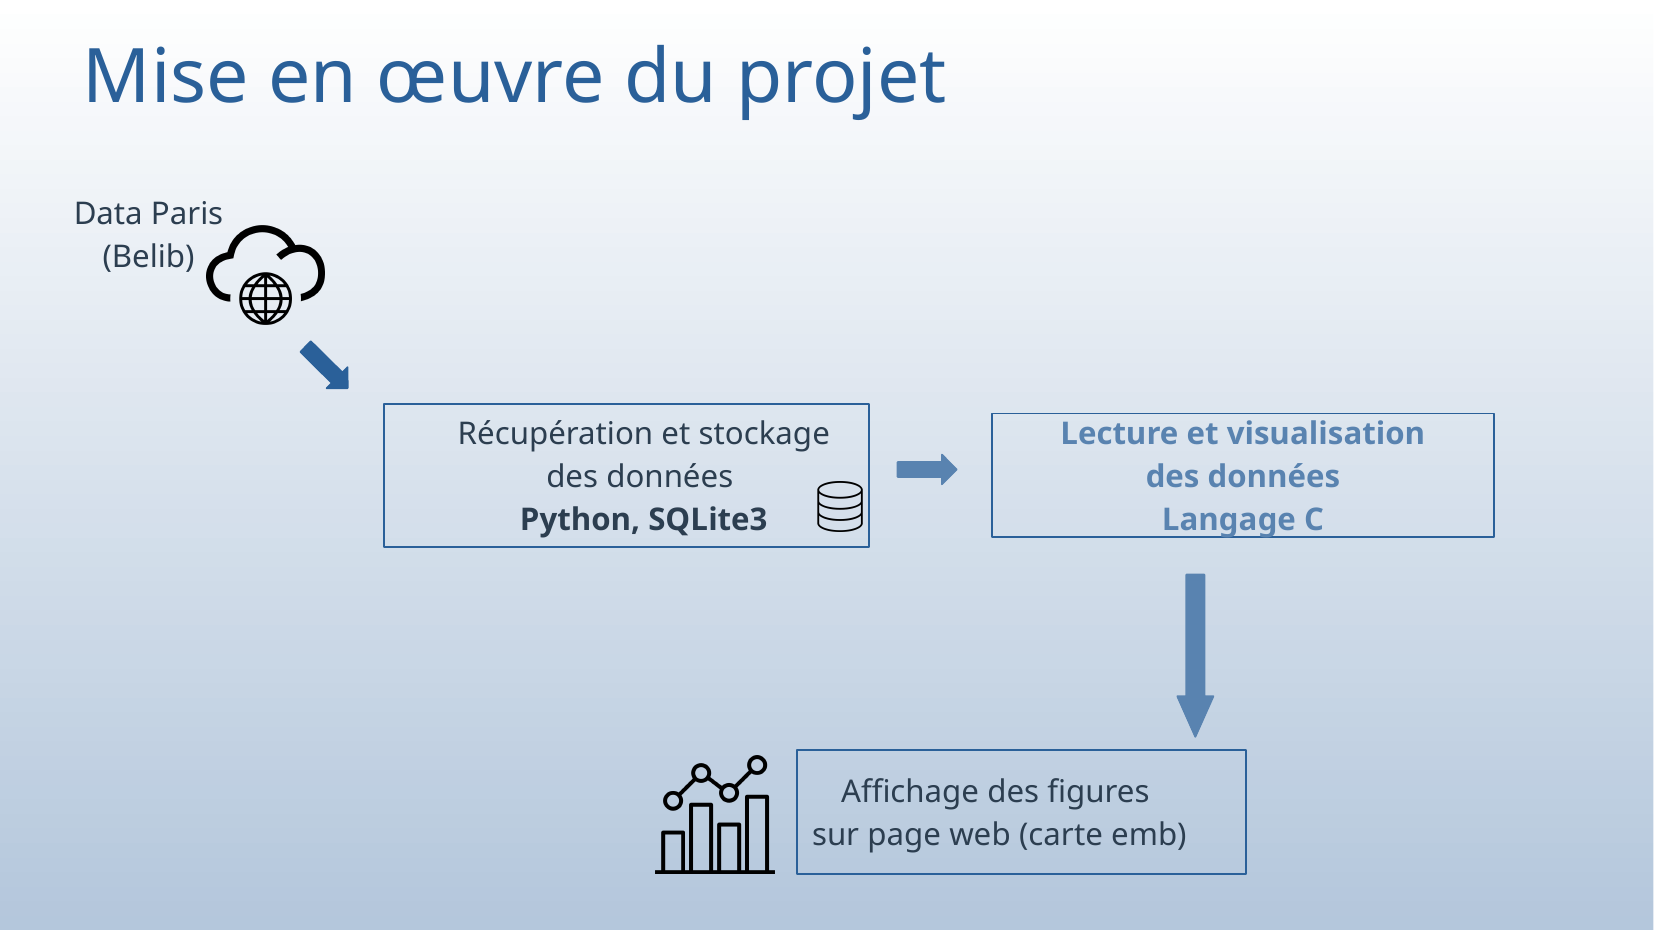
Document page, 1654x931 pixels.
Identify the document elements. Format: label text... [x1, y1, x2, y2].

picture [655, 755, 775, 875]
picture [815, 481, 865, 532]
text_box [59, 224, 1595, 931]
text_box Affichage des figures sur page web (carte emb) [797, 750, 1247, 874]
text_box Data Paris (Belib) [59, 171, 266, 296]
title Mise en œuvre du projet [82, 0, 1571, 151]
picture [206, 225, 325, 325]
text_box Lecture et visualisation des données Langage C [992, 413, 1495, 538]
text_box Récupération et stockage des données Python, SQLite3 [383, 413, 869, 537]
